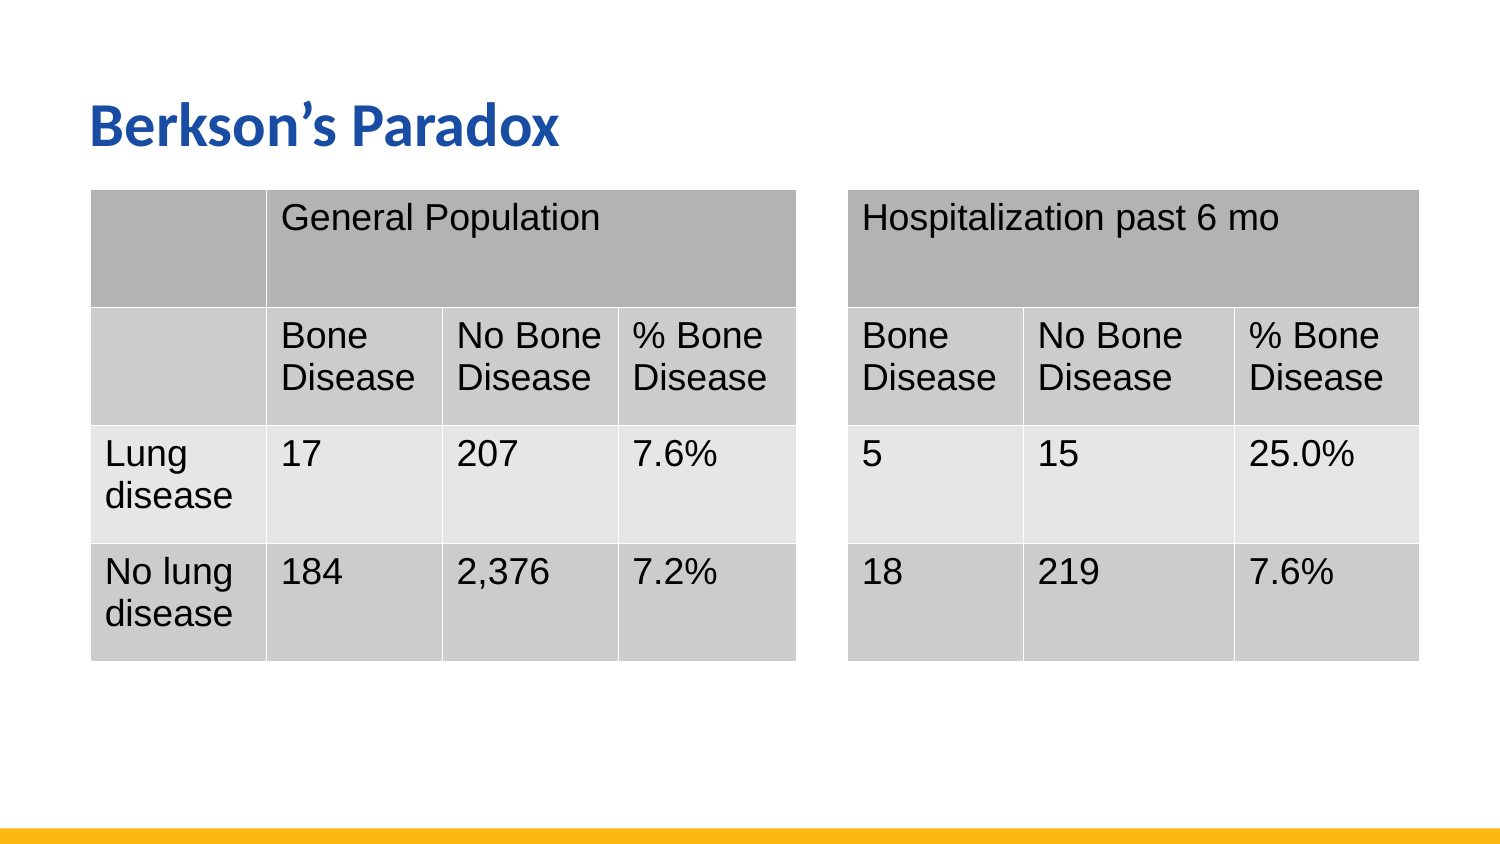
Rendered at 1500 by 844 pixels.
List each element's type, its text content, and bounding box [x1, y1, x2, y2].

table_cell 5 [848, 426, 1023, 543]
table_cell 219 [1024, 544, 1234, 661]
table_cell 207 [443, 426, 618, 543]
table_header General Population [267, 190, 796, 307]
table_cell [797, 308, 847, 425]
table_cell [797, 544, 847, 661]
table_cell 7.6% [1235, 544, 1419, 661]
table_cell Bone Disease [848, 308, 1023, 425]
table_header [797, 190, 847, 307]
table_cell No Bone Disease [1024, 308, 1234, 425]
table_header [91, 190, 266, 307]
table_cell Bone Disease [267, 308, 442, 425]
table_cell 17 [267, 426, 442, 543]
table_cell Lung disease [91, 426, 266, 543]
table_cell % Bone Disease [1235, 308, 1419, 425]
table_cell [797, 426, 847, 543]
table_cell No lung disease [91, 544, 266, 661]
table_cell 25.0% [1235, 426, 1419, 543]
table_cell 7.2% [619, 544, 796, 661]
table_cell 7.6% [619, 426, 796, 543]
table_cell 184 [267, 544, 442, 661]
table_cell [91, 308, 266, 425]
table_cell 15 [1024, 426, 1234, 543]
table_header Hospitalization past 6 mo [848, 190, 1419, 307]
text_box Berkson’s Paradox [74, 0, 1425, 197]
table_cell 2,376 [443, 544, 618, 661]
table_cell No Bone Disease [443, 308, 618, 425]
table_cell % Bone Disease [619, 308, 796, 425]
table_cell 18 [848, 544, 1023, 661]
